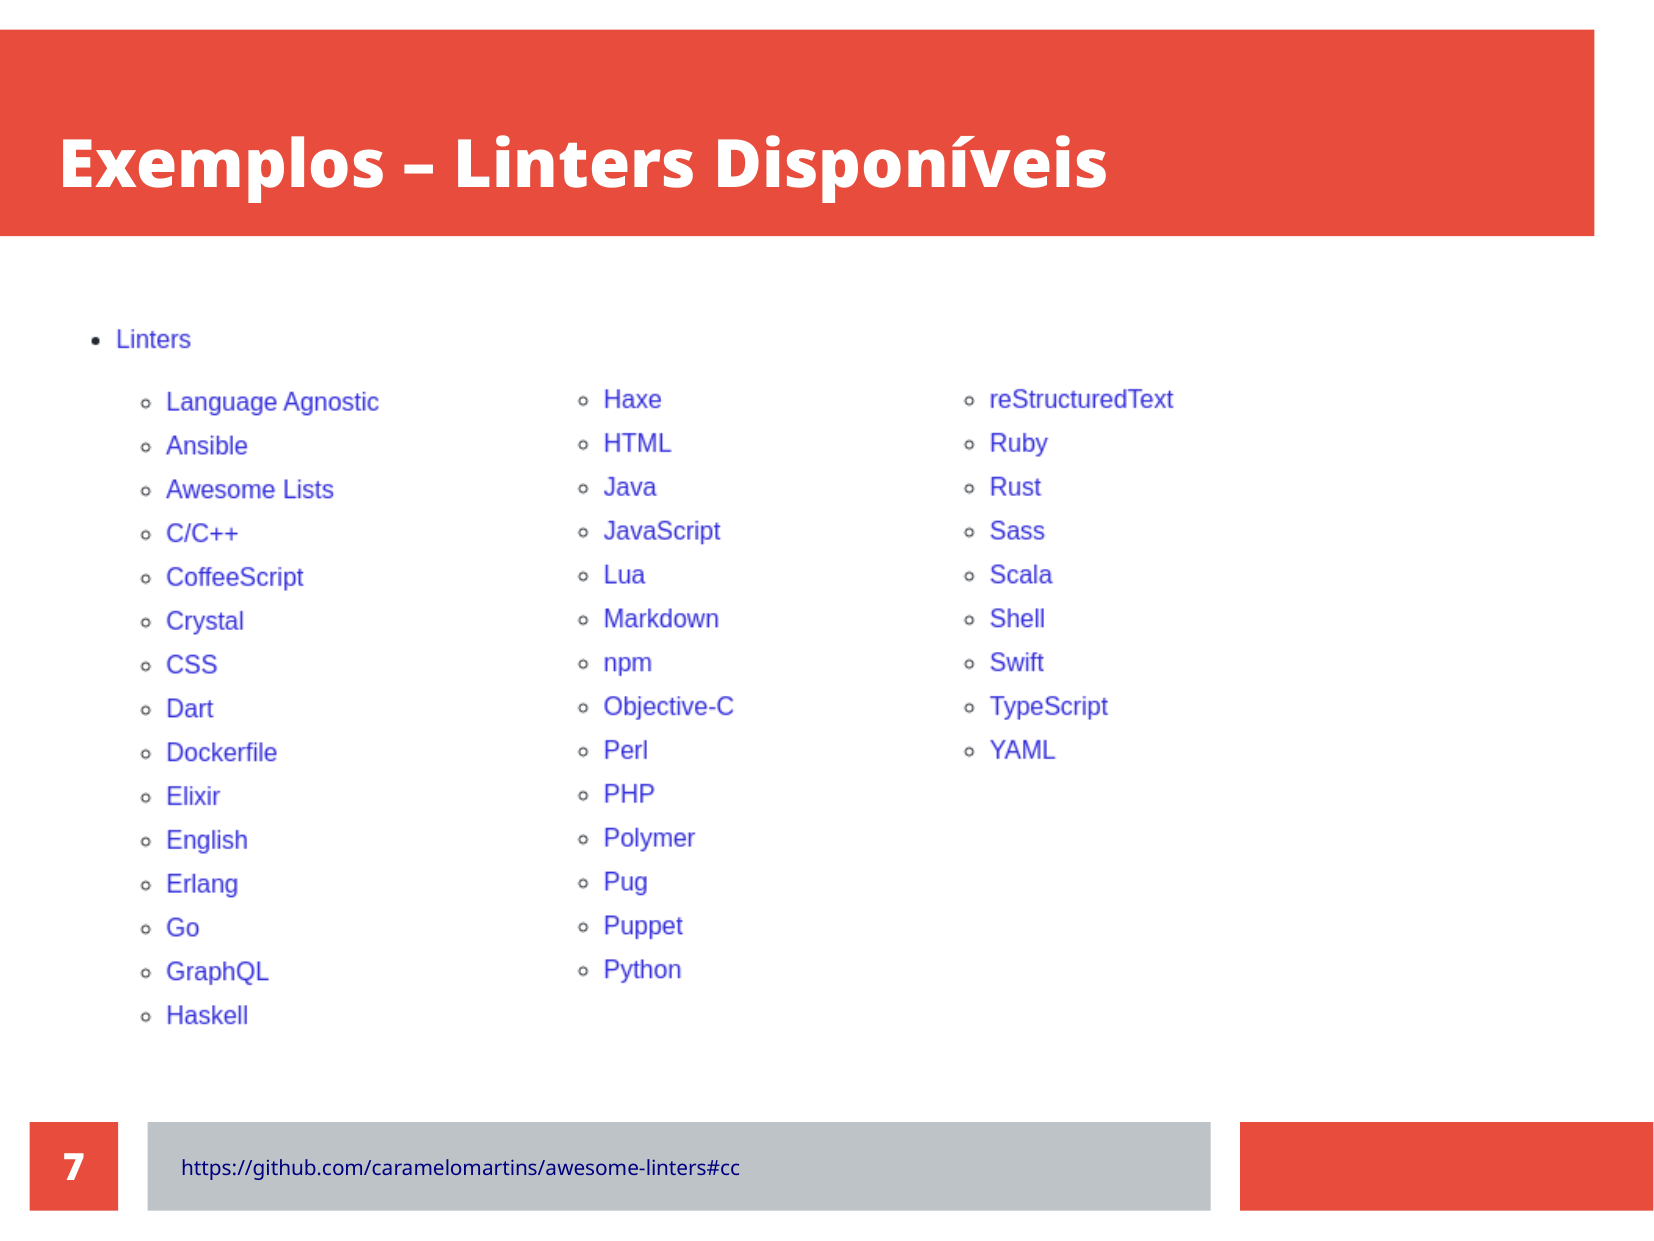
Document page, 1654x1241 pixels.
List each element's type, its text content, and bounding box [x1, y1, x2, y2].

picture [531, 377, 863, 991]
picture [914, 380, 1252, 792]
title Exemplos – Linters Disponíveis [59, 59, 1595, 207]
picture [70, 317, 443, 1040]
text_box https://github.com/caramelomartins/awesome-linters#cc [166, 1145, 1193, 1185]
